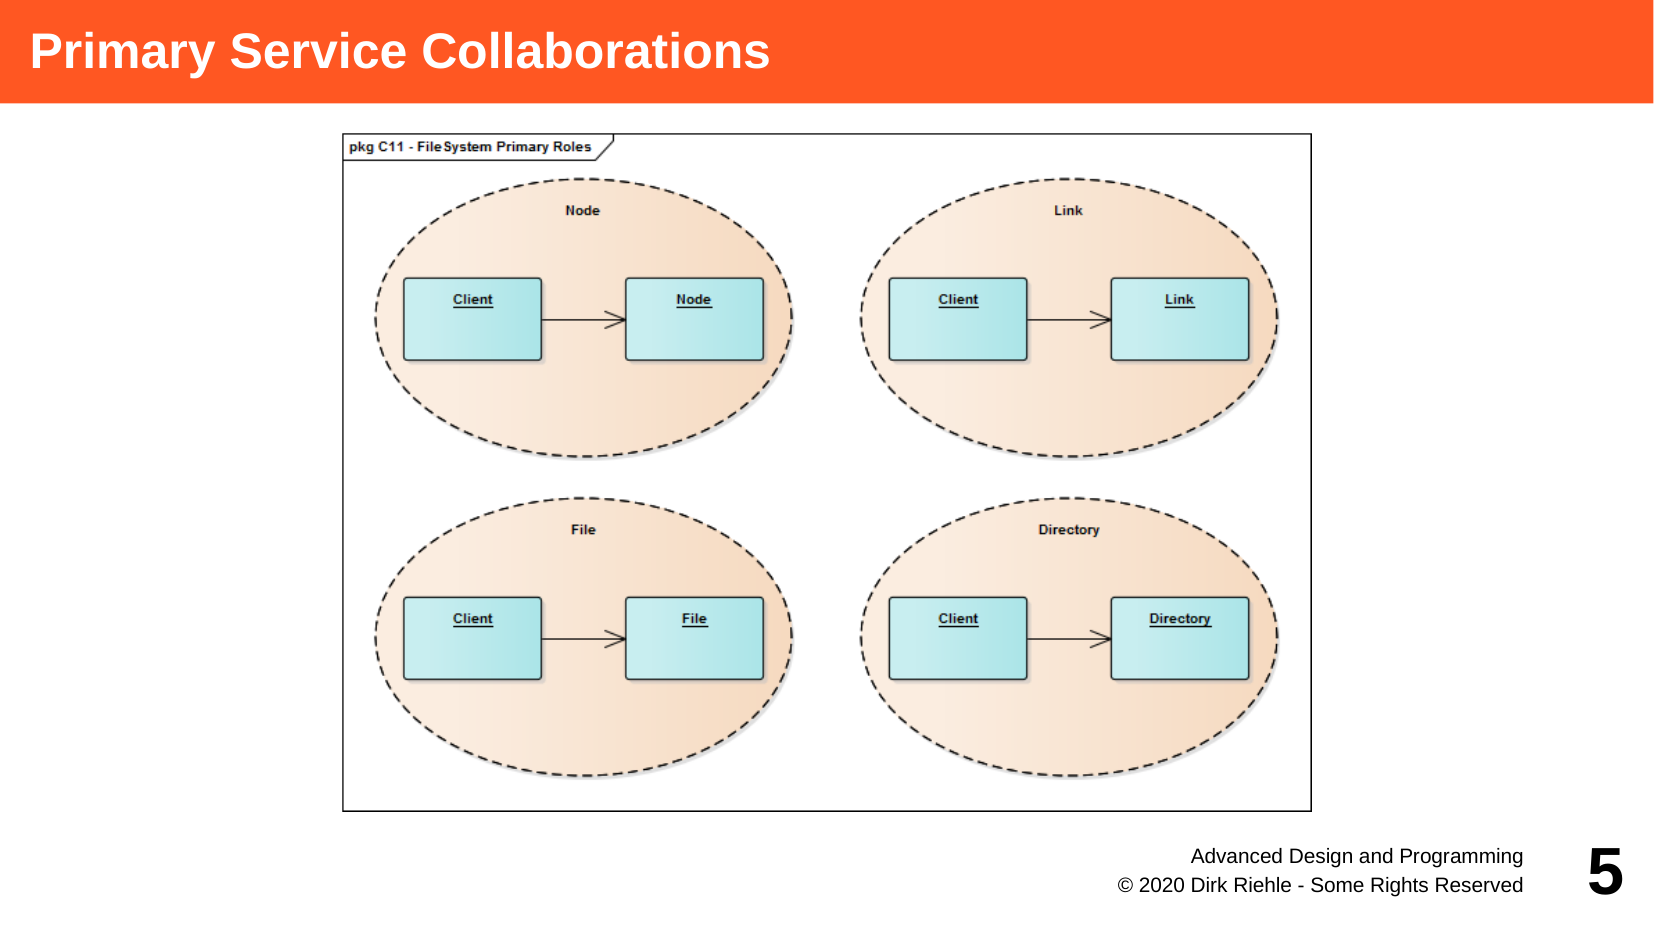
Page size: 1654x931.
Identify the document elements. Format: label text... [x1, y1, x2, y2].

picture [341, 132, 1312, 813]
title Primary Service Collaborations [0, 0, 1654, 104]
